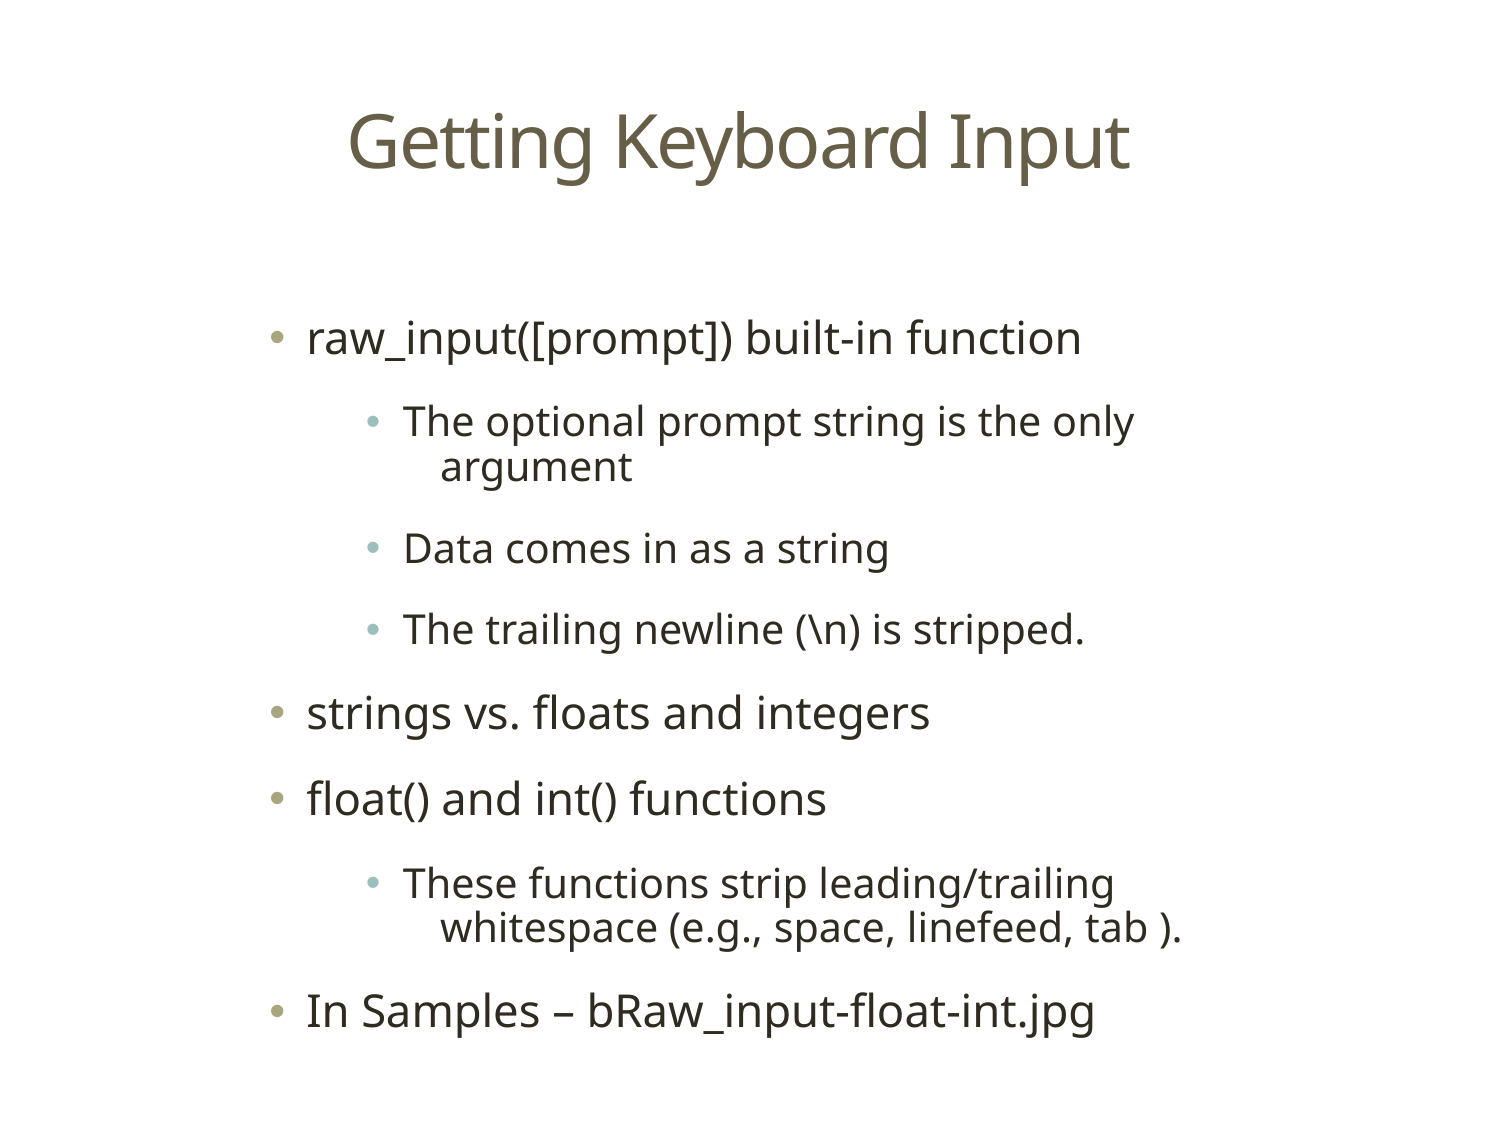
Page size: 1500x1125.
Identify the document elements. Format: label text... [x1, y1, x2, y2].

list raw_input([prompt]) built-in function The optional prompt string is the only argument Data comes in as a string The trailing newline (\n) is stripped. strings vs. floats and integers float() and int() functions These functions strip leading/trailing whitespace (e.g., space, linefeed, tab ). In Samples – bRaw_input-float-int.jpg [217, 307, 1252, 1053]
title Getting Keyboard Input [18, 45, 1460, 233]
